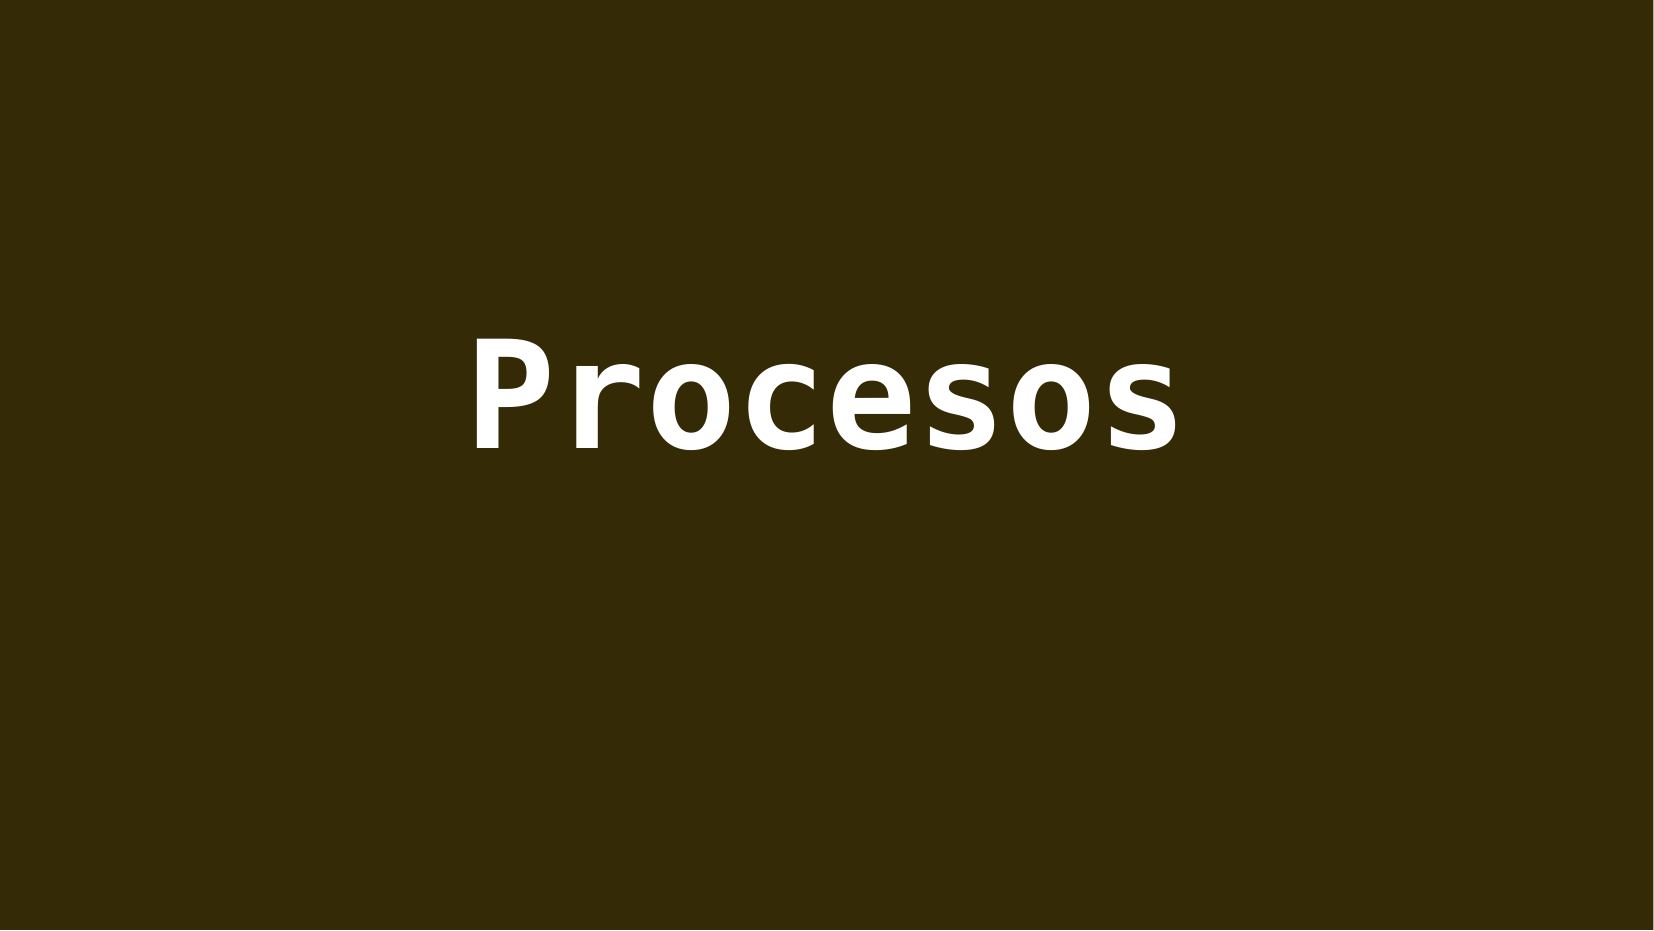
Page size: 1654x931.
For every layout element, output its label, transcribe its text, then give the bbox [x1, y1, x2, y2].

subtitle Procesos [82, 37, 1571, 758]
